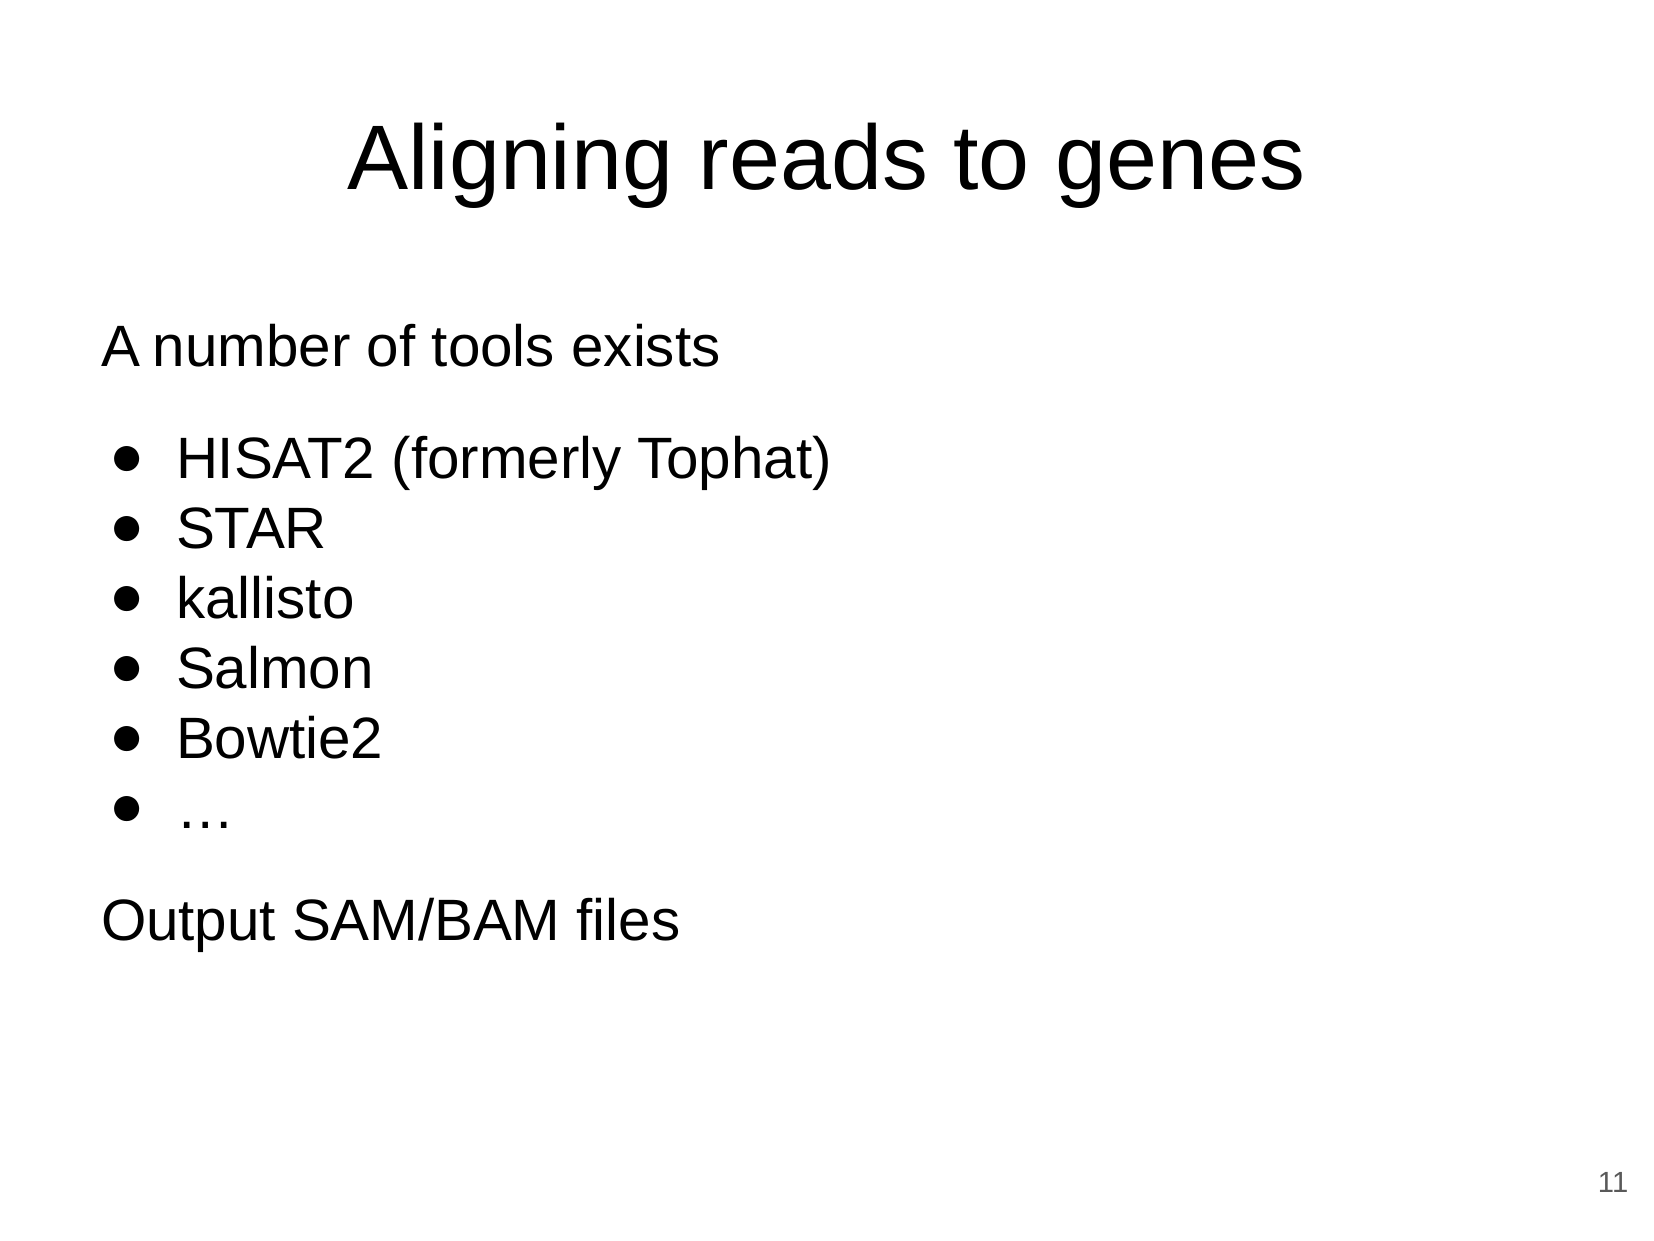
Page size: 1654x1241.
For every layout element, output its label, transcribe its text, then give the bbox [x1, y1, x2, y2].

title Aligning reads to genes [82, 49, 1571, 257]
slide_number <number> [1547, 1145, 1647, 1241]
list A number of tools exists HISAT2 (formerly Tophat) STAR kallisto Salmon Bowtie2 … Output SAM/BAM files [82, 290, 1571, 1010]
